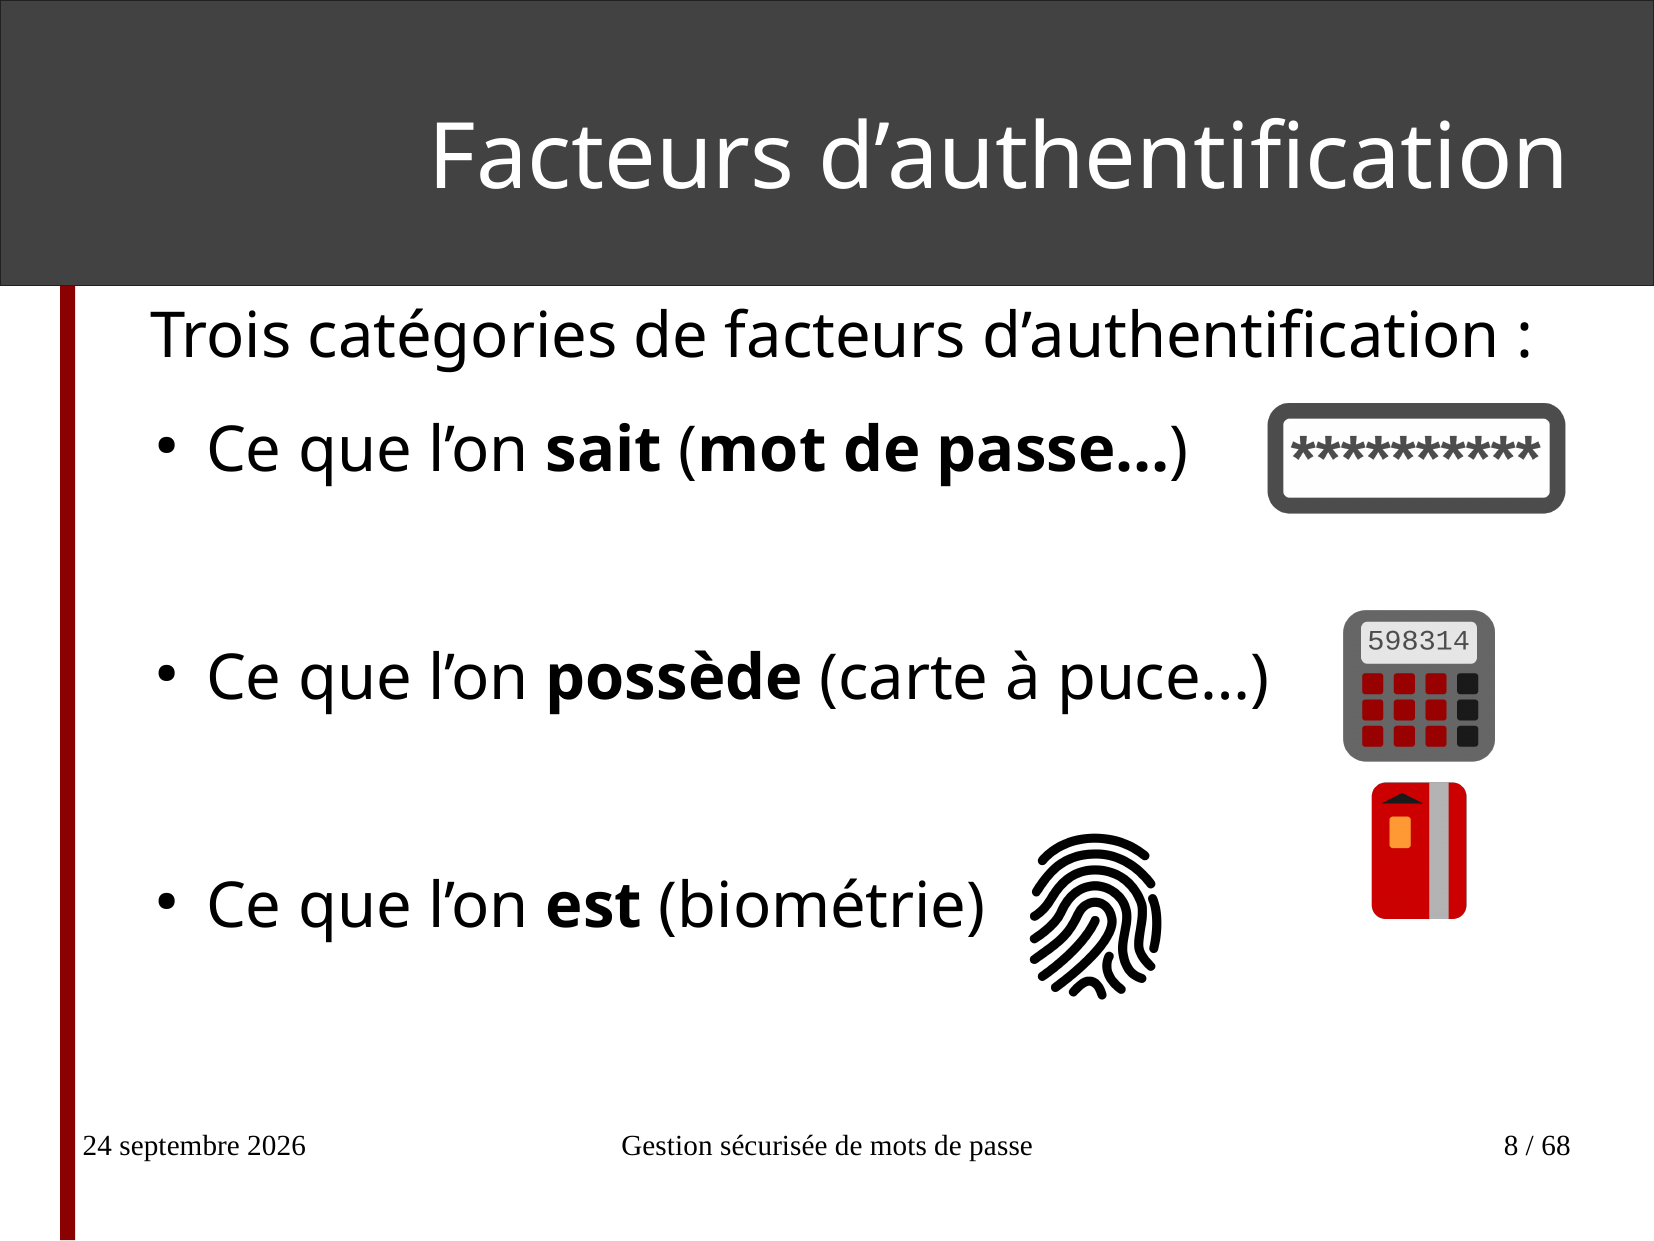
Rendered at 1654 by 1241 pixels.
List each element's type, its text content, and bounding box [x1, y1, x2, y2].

picture [1008, 829, 1183, 1004]
picture [1332, 599, 1506, 930]
list Trois catégories de facteurs d’authentification : Ce que l’on sait (mot de passe…) Ce que l’on possède (carte à puce…) Ce que l’on est (biométrie) [82, 290, 1571, 1010]
title Facteurs d’authentification [82, 49, 1571, 257]
picture [1251, 387, 1580, 529]
